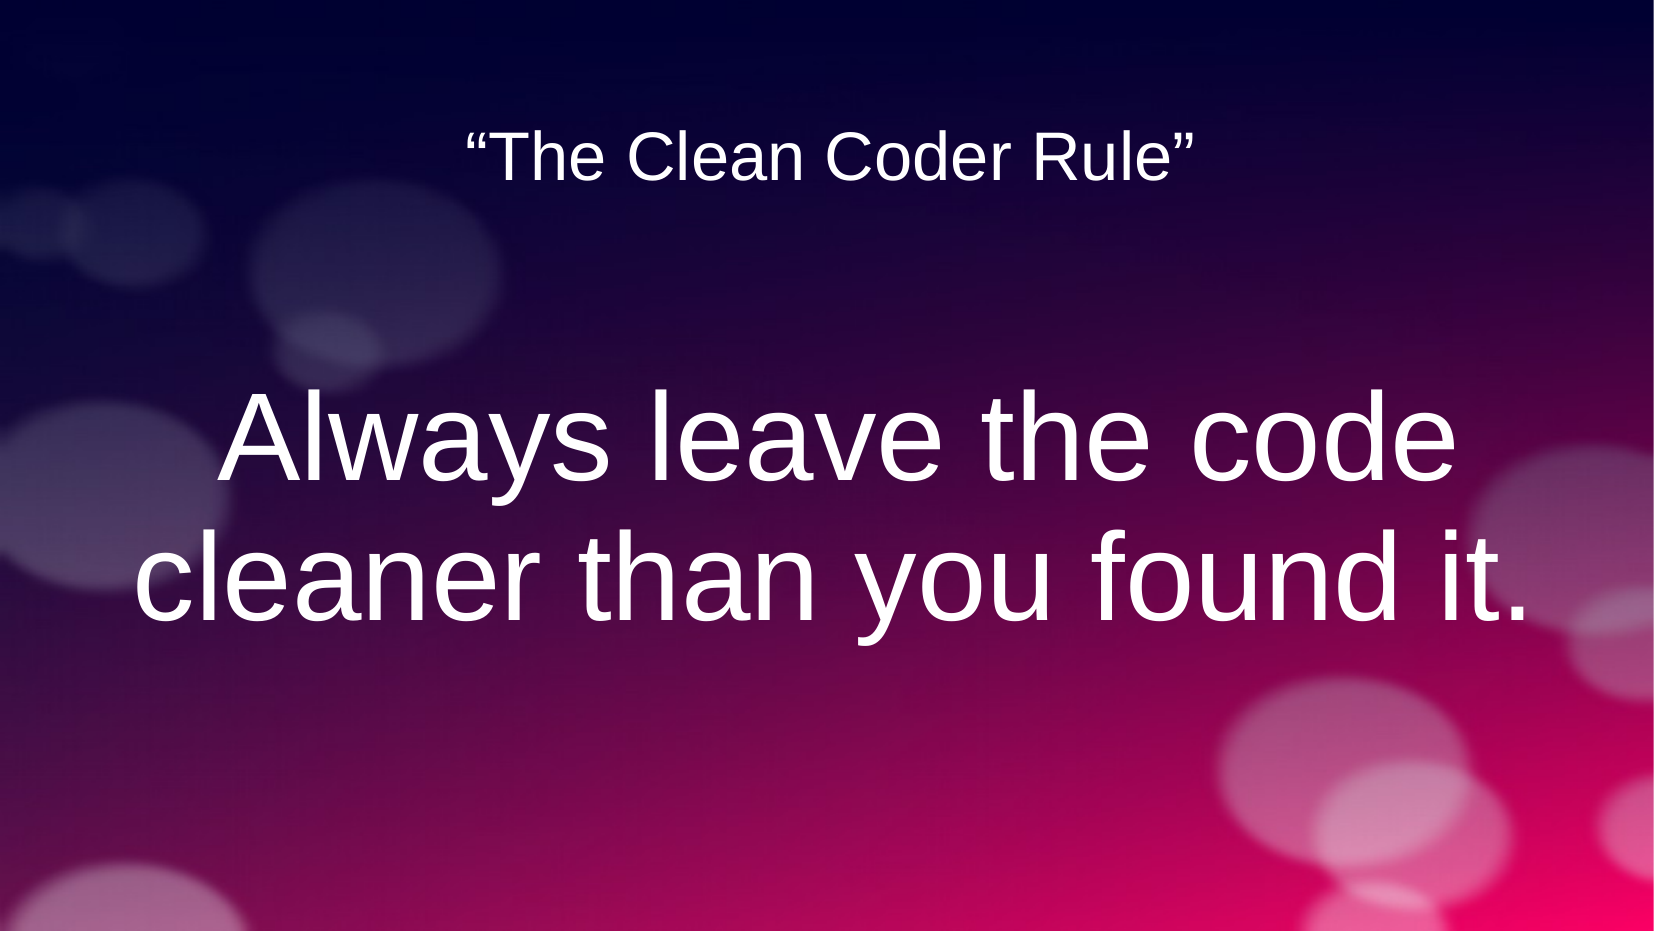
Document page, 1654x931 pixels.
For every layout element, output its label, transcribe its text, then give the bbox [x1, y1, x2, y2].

picture [0, 0, 1654, 931]
subtitle Always leave the code cleaner than you found it. [72, 231, 1561, 783]
title “The Clean Coder Rule” [86, 78, 1576, 235]
